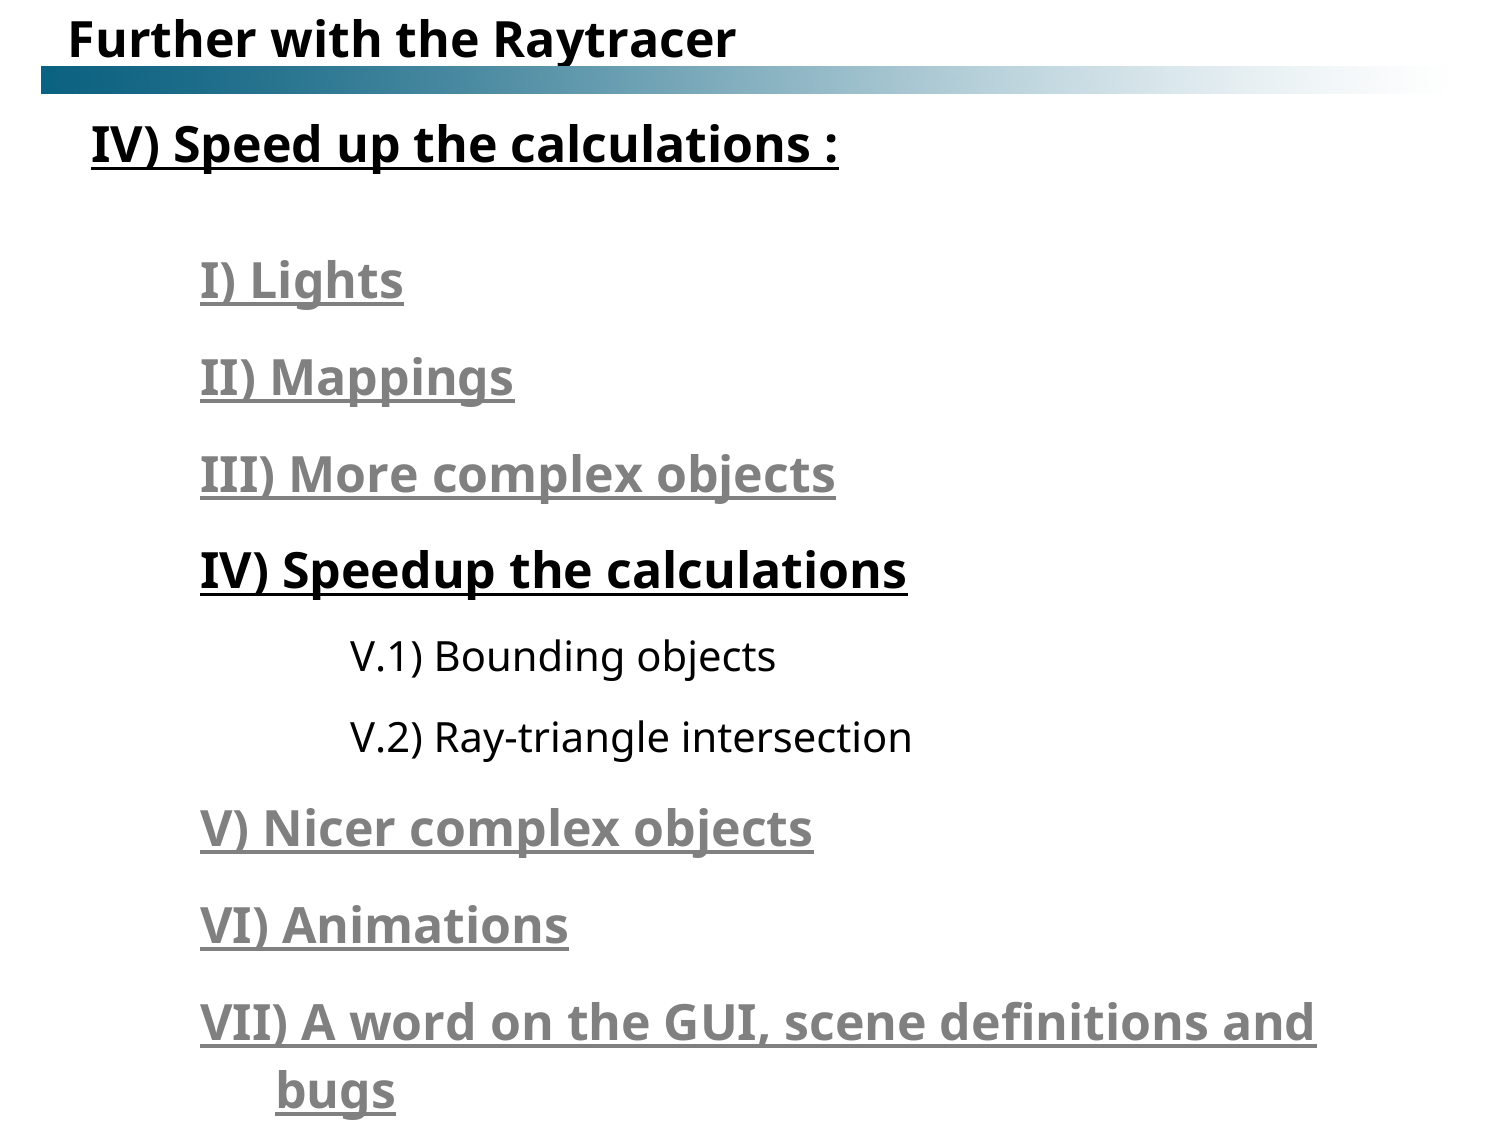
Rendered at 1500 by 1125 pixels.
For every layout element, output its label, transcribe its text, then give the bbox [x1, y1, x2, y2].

picture [41, 66, 1471, 94]
text_box IV) Speed up the calculations : [76, 101, 857, 186]
title Further with the Raytracer [53, 1, 859, 66]
text_box I) Lights II) Mappings III) More complex objects IV) Speedup the calculations V.1) Bounding objects V.2) Ray-triangle intersection V) Nicer complex objects VI) Animations VII) A word on the GUI, scene definitions and bugs [185, 237, 1446, 1125]
